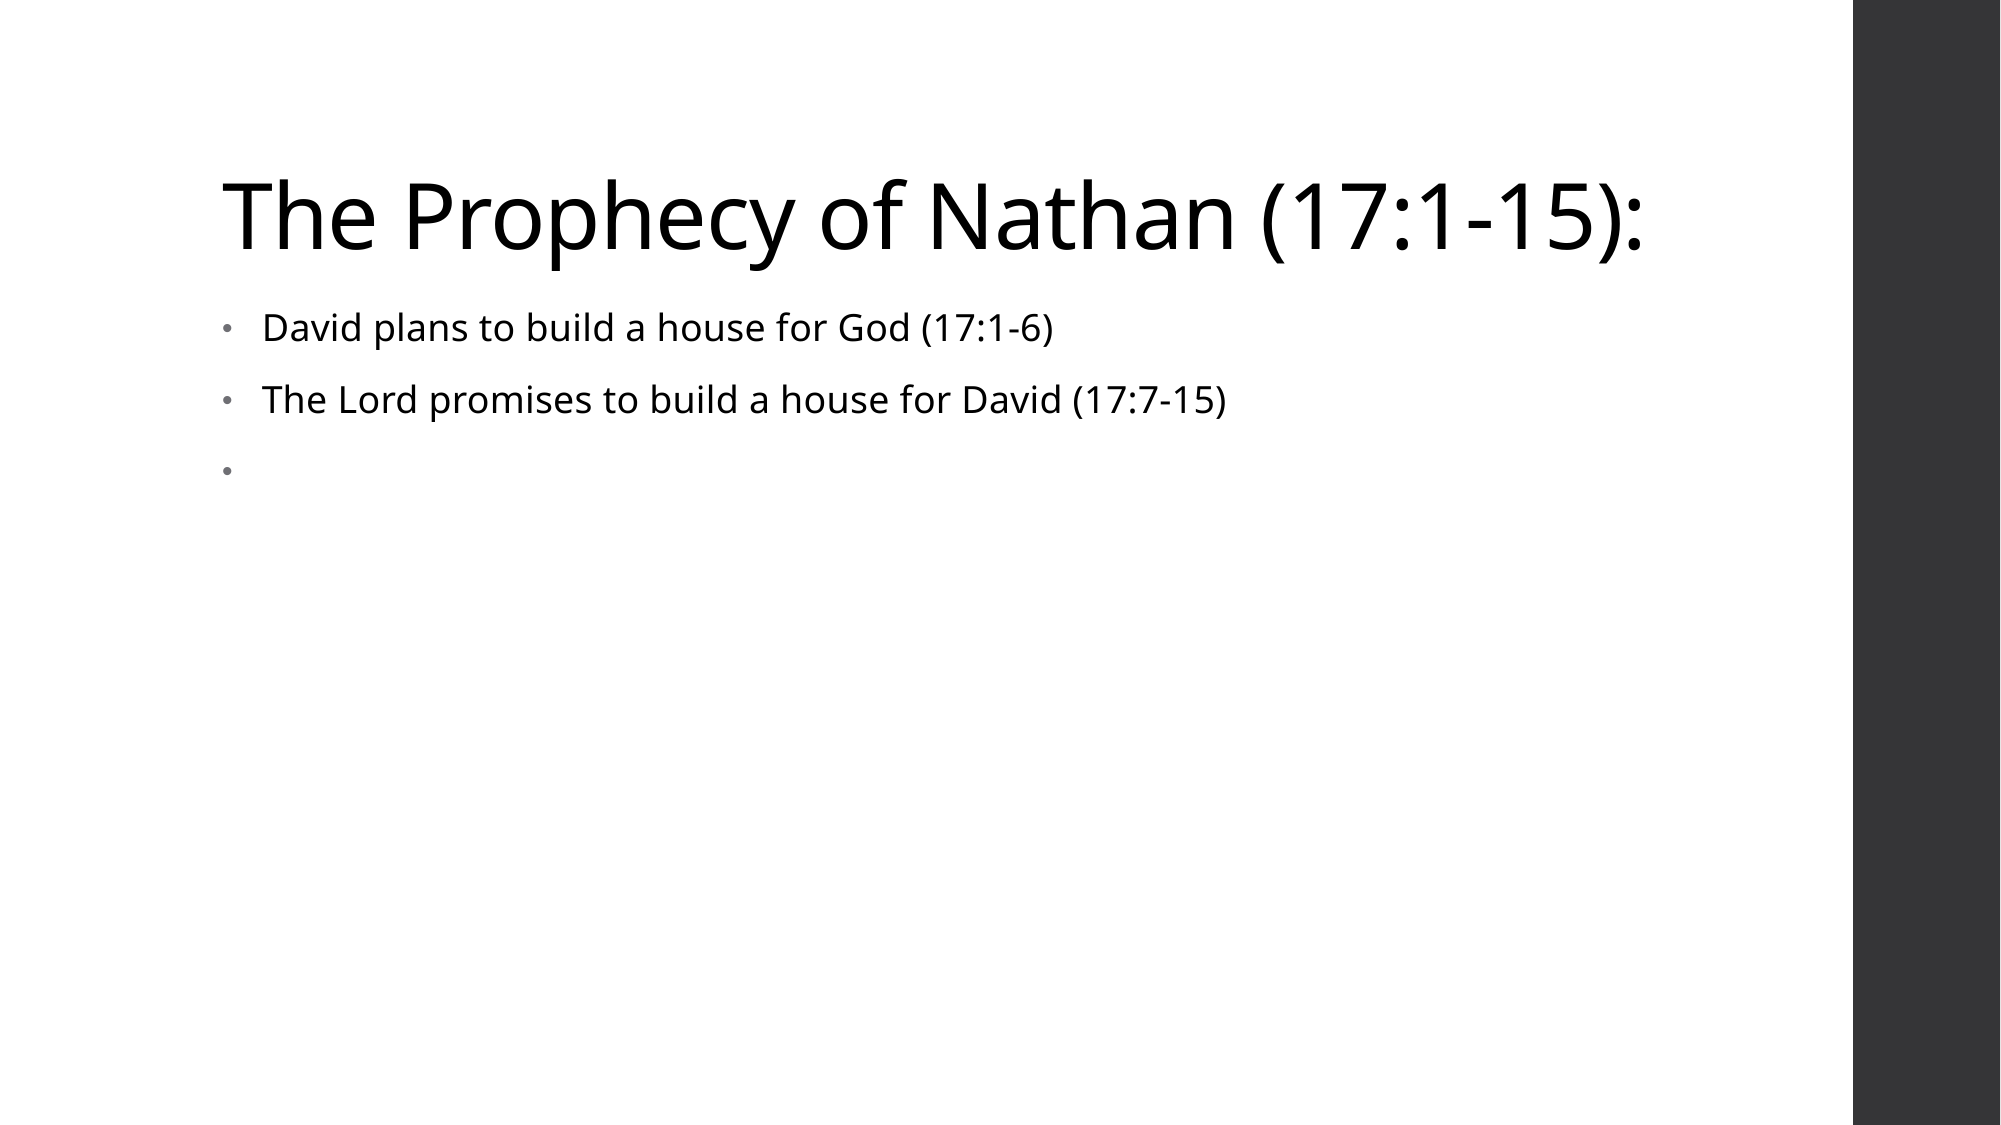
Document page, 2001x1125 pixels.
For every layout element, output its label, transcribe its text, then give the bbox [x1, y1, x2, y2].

list David plans to build a house for God (17:1-6) The Lord promises to build a house for David (17:7-15) [206, 299, 1617, 1014]
title The Prophecy of Nathan (17:1-15): [206, 60, 1797, 278]
